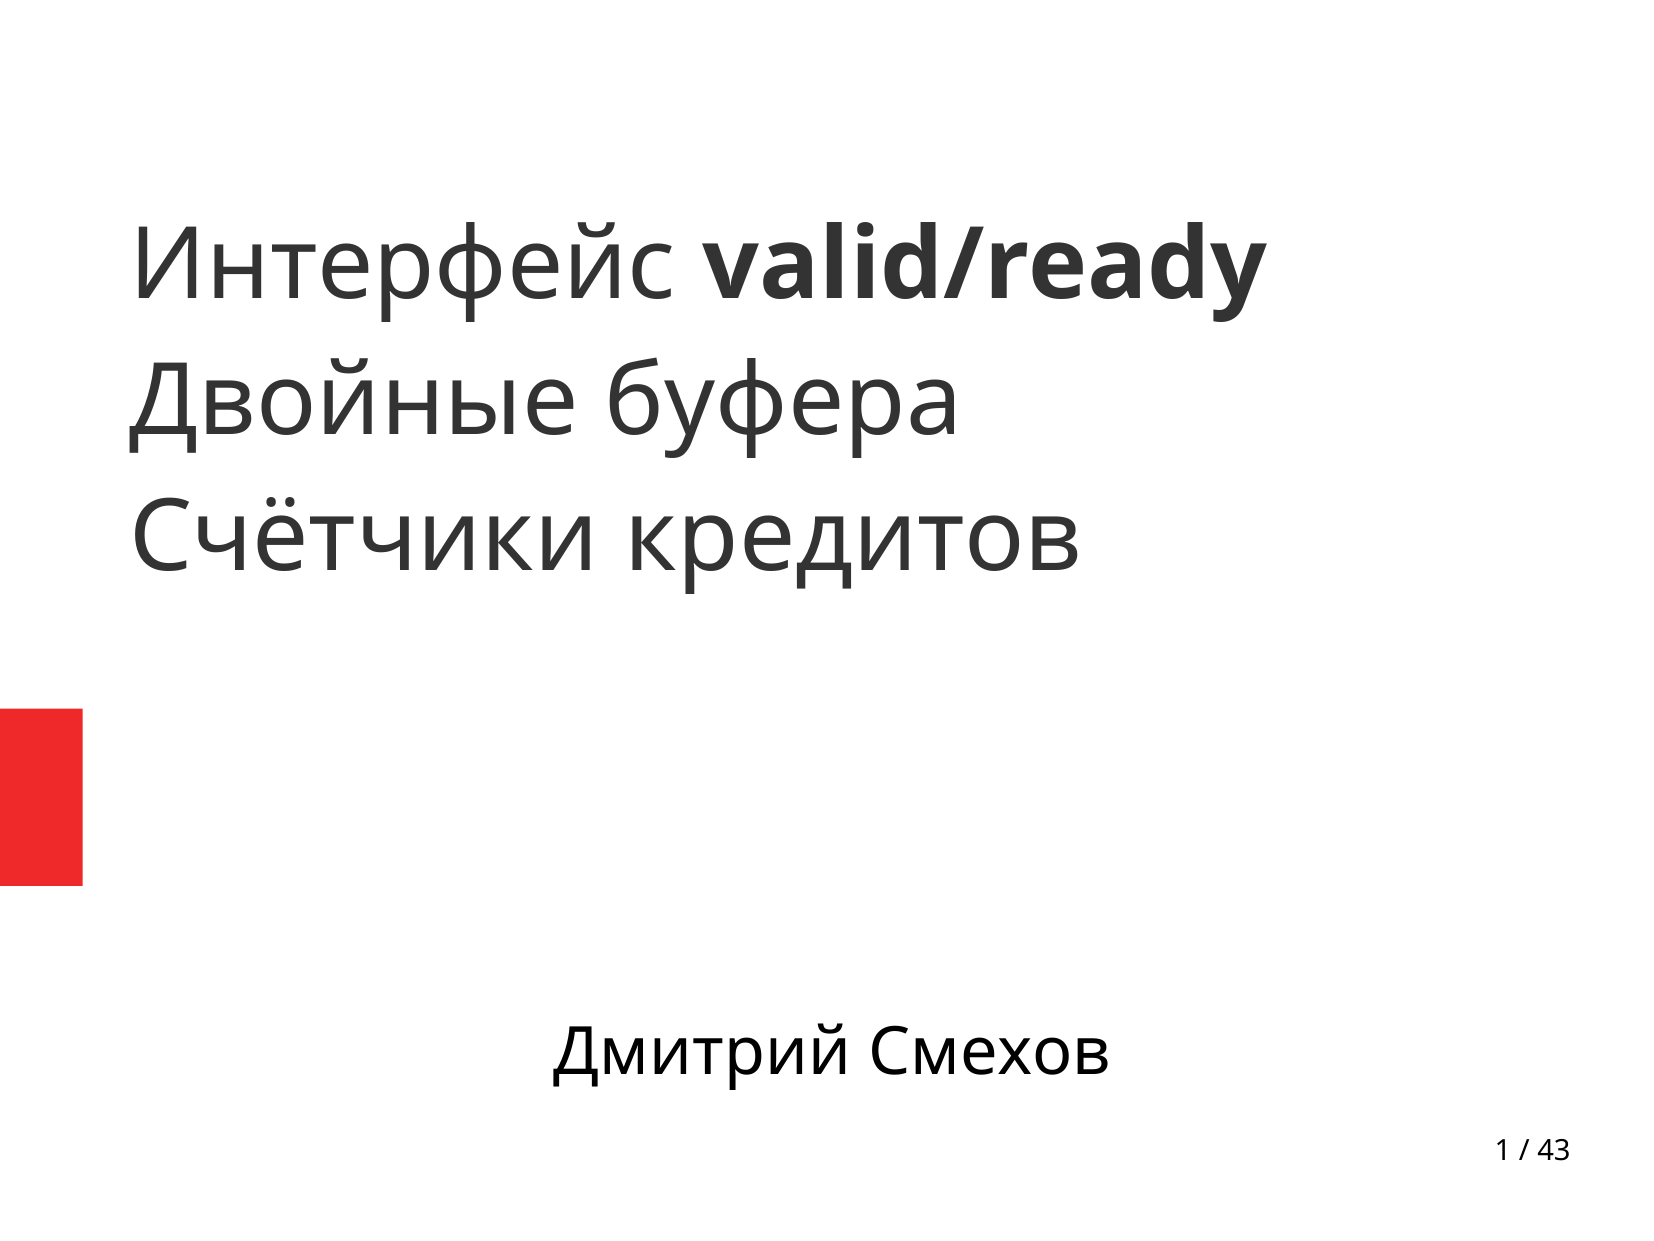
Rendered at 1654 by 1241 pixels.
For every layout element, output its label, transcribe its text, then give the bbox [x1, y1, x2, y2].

title Интерфейс valid/ready Двойные буфера Счётчики кредитов [129, 191, 1536, 600]
subtitle Дмитрий Смехов [129, 968, 1536, 1130]
